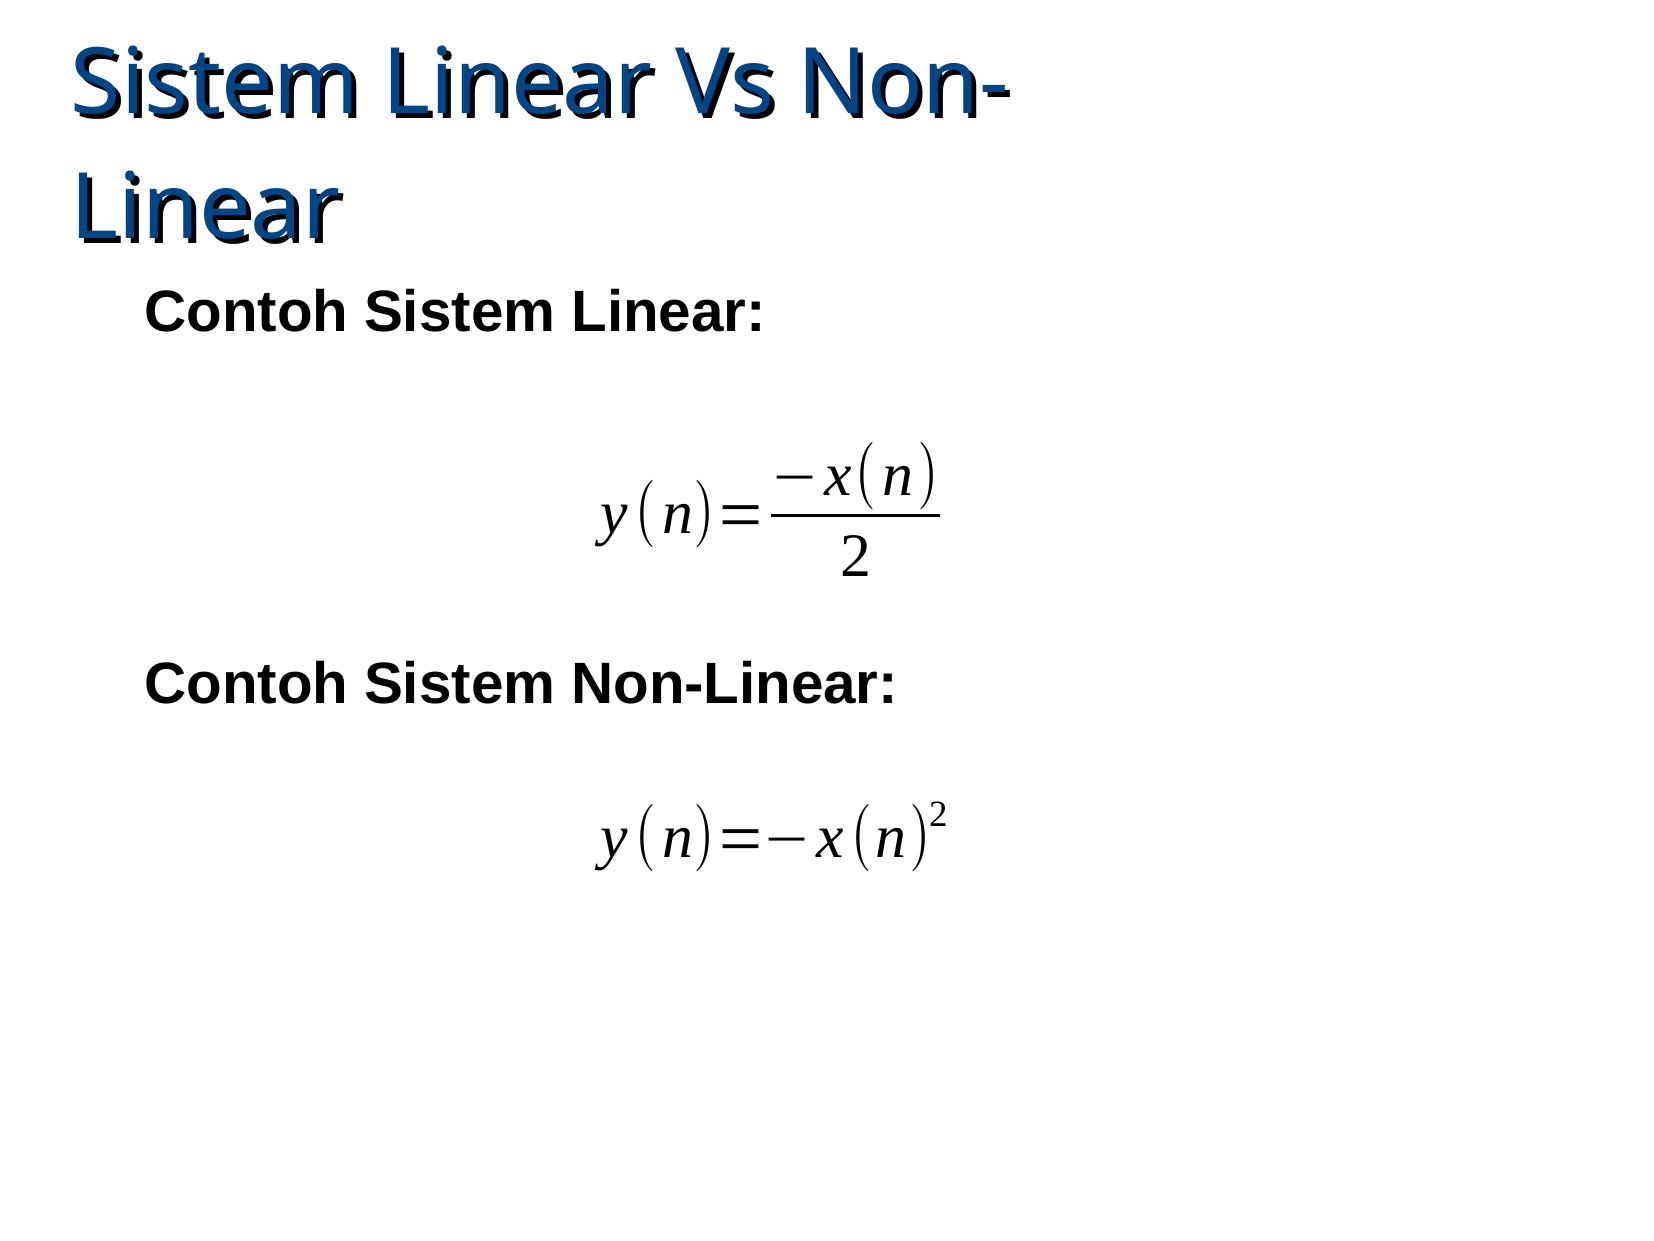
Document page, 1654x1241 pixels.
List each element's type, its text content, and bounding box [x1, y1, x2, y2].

text_box Contoh Sistem Non-Linear: [129, 643, 969, 724]
text_box Contoh Sistem Linear: [129, 271, 827, 352]
text_box Sistem Linear Vs Non-Linear [70, 83, 1276, 197]
chart [577, 791, 964, 874]
chart [577, 437, 957, 591]
